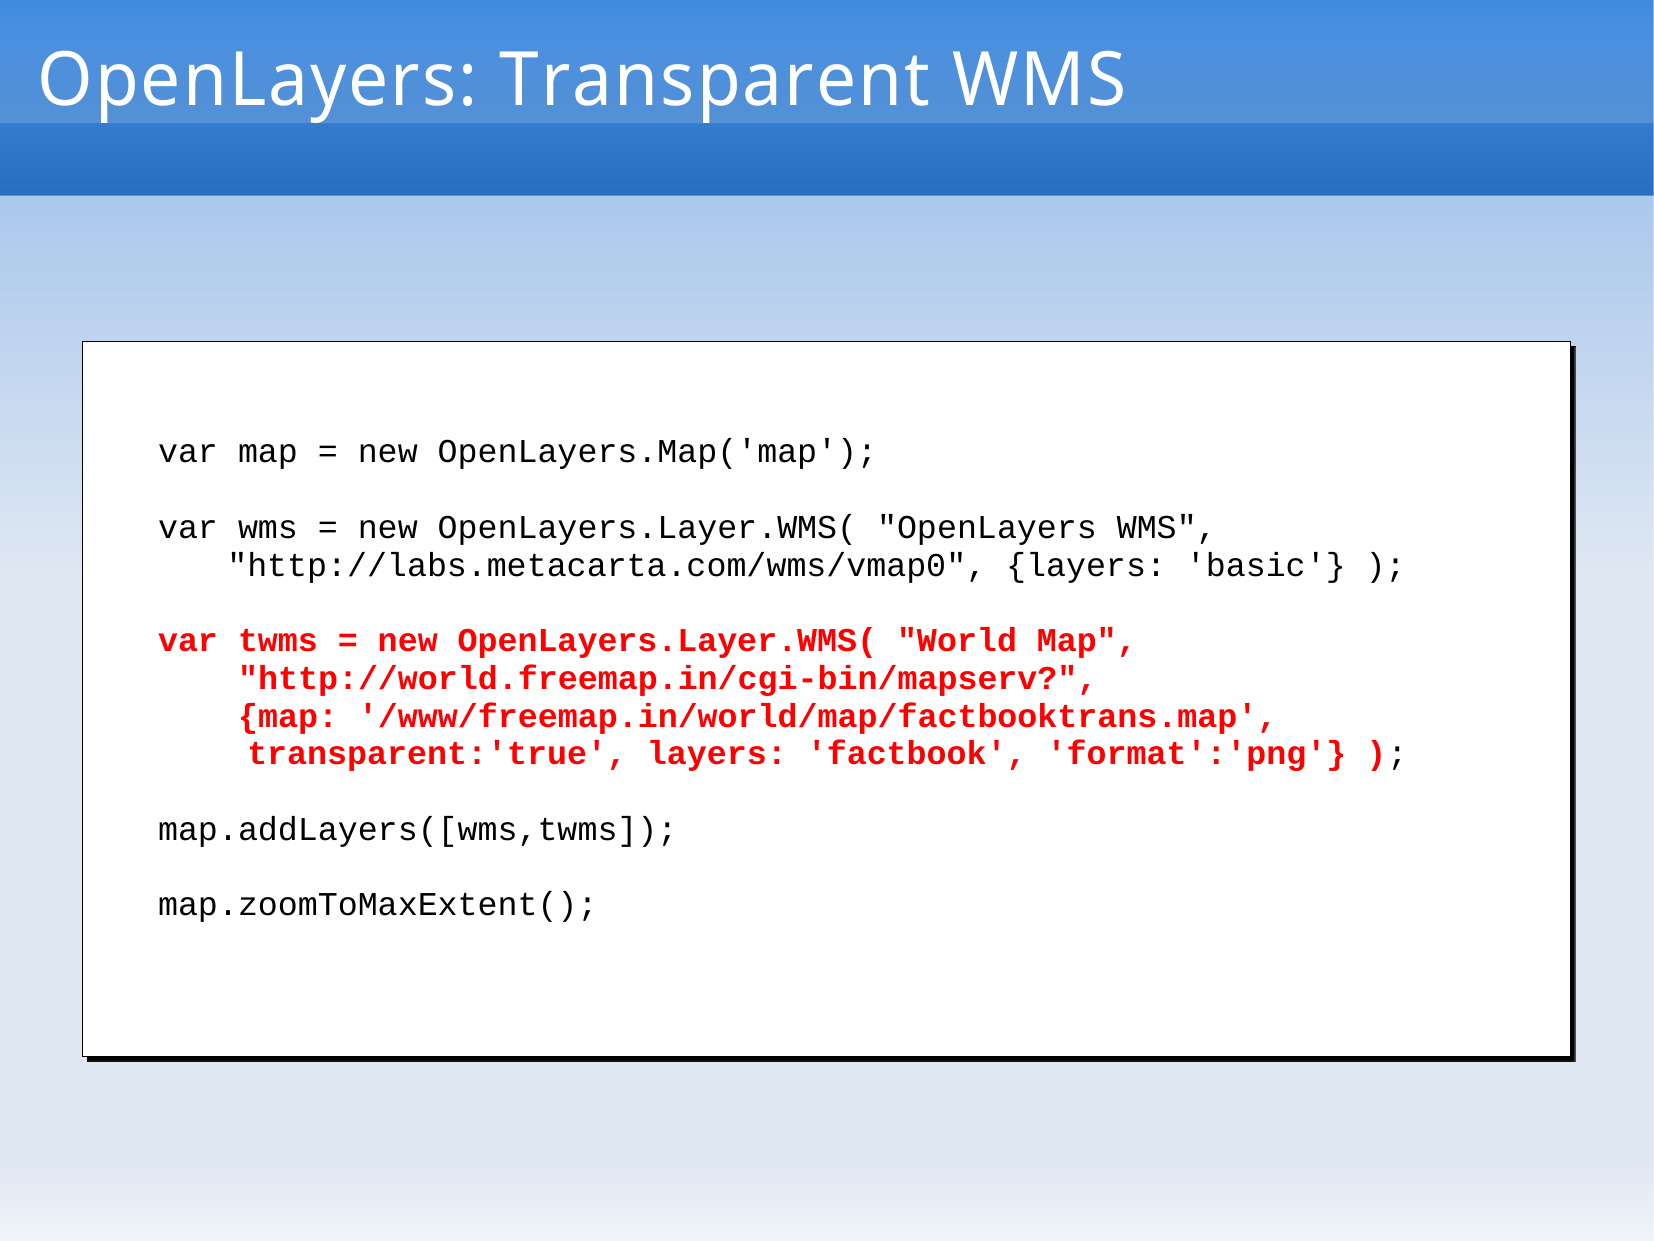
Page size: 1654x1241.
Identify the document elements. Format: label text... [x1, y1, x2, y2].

subtitle var map = new OpenLayers.Map('map'); var wms = new OpenLayers.Layer.WMS( "OpenLayers WMS", "http://labs.metacarta.com/wms/vmap0", {layers: 'basic'} ); var twms = new OpenLayers.Layer.WMS( "World Map", "http://world.freemap.in/cgi-bin/mapserv?", {map: '/www/freemap.in/world/map/factbooktrans.map', transparent:'true', layers: 'factbook', 'format':'png'} ); map.addLayers([wms,twms]); map.zoomToMaxExtent(); [82, 341, 1571, 1057]
title OpenLayers: Transparent WMS [37, 2, 1463, 151]
picture [0, 0, 1654, 1241]
